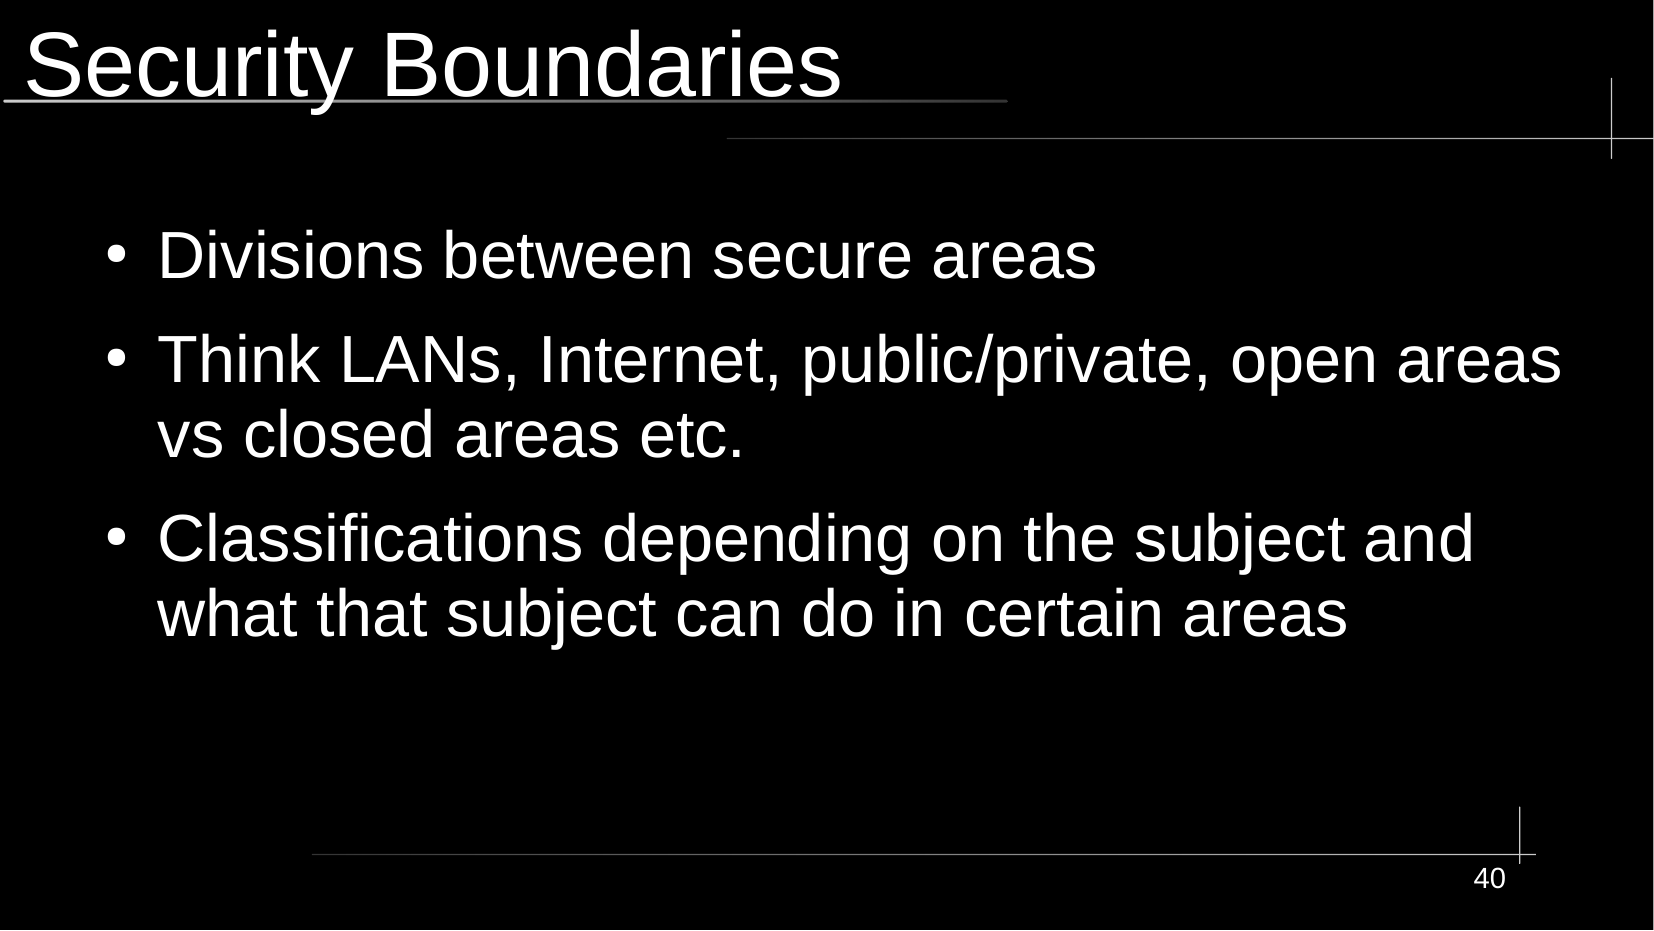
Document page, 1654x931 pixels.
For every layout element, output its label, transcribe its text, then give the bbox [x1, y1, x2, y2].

list Divisions between secure areas Think LANs, Internet, public/private, open areas vs closed areas etc. Classifications depending on the subject and what that subject can do in certain areas [86, 217, 1576, 901]
title Security Boundaries [23, 11, 1589, 119]
